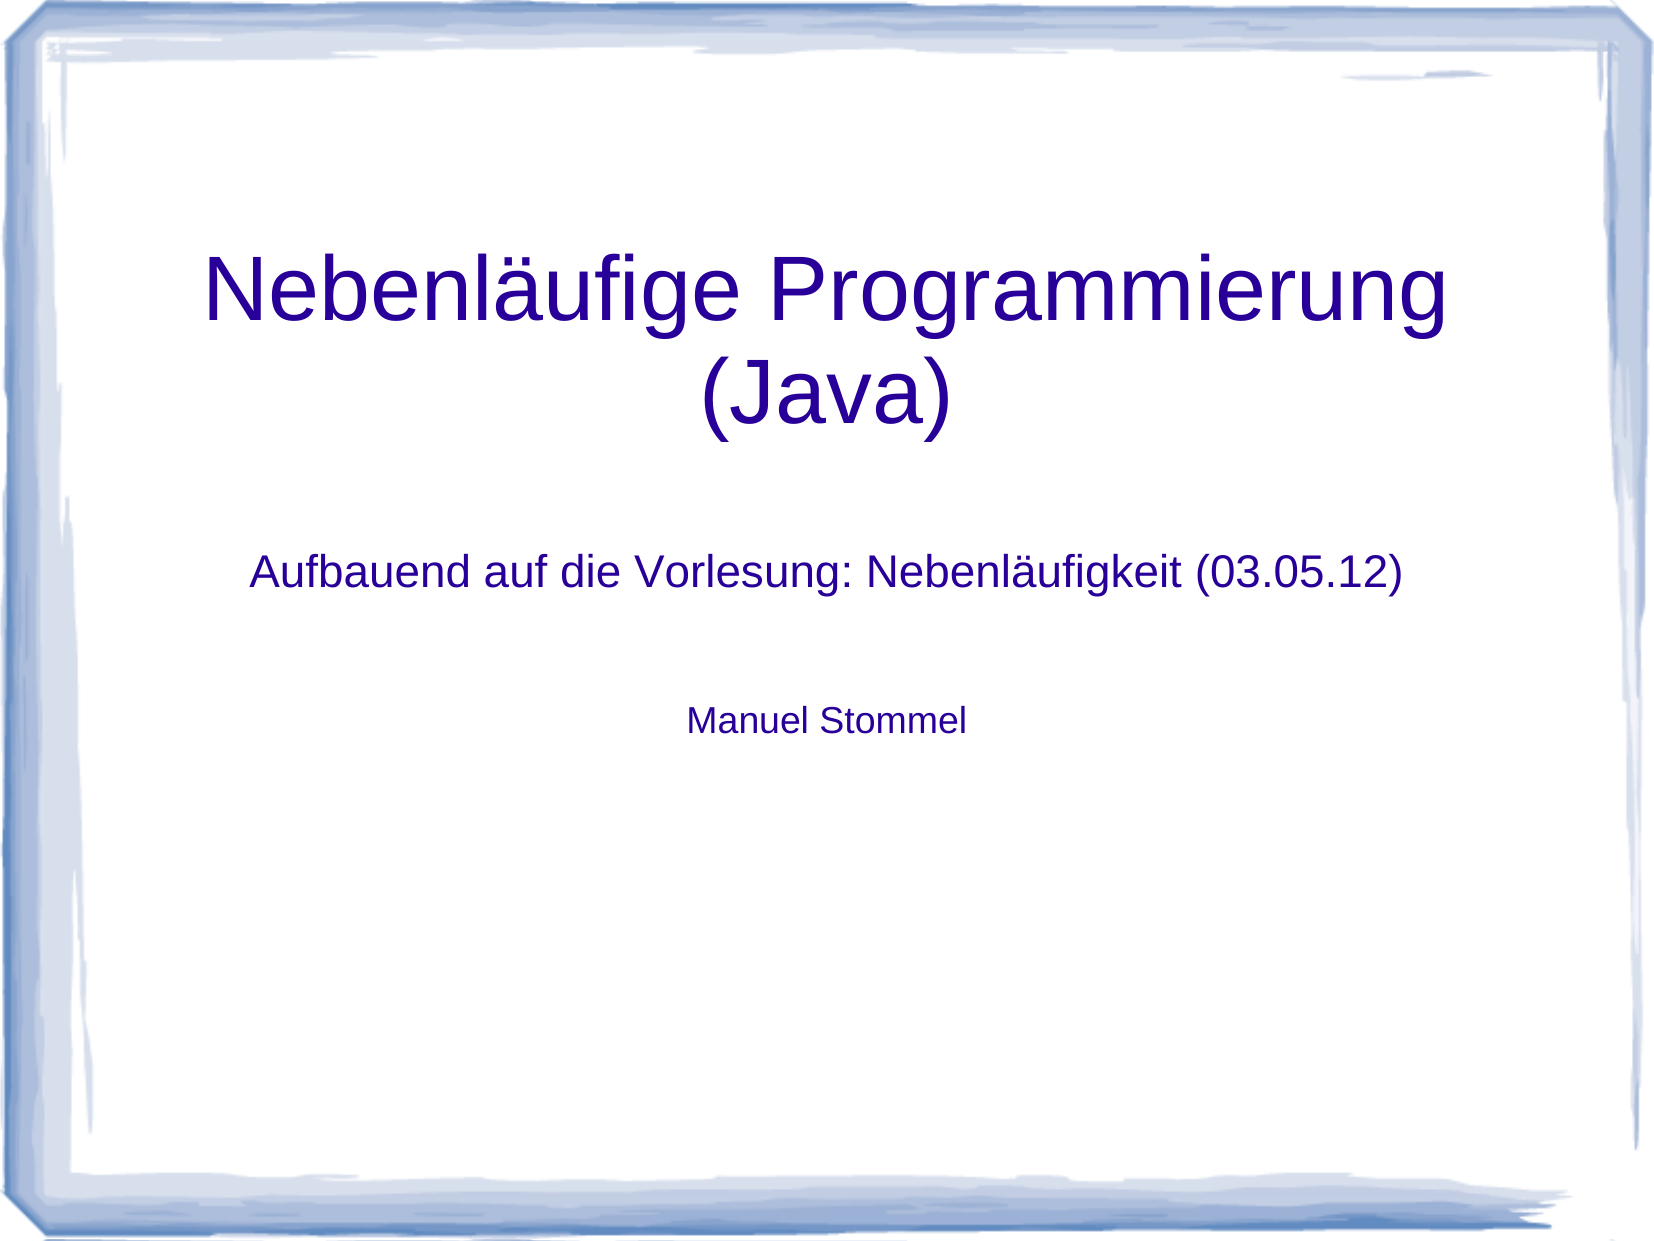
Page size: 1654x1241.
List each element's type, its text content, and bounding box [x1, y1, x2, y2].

picture [0, 0, 1654, 1241]
subtitle [129, 413, 1583, 1241]
title Nebenläufige Programmierung (Java) Aufbauend auf die Vorlesung: Nebenläufigkeit (03.05.12) Manuel Stommel [82, 187, 1571, 792]
